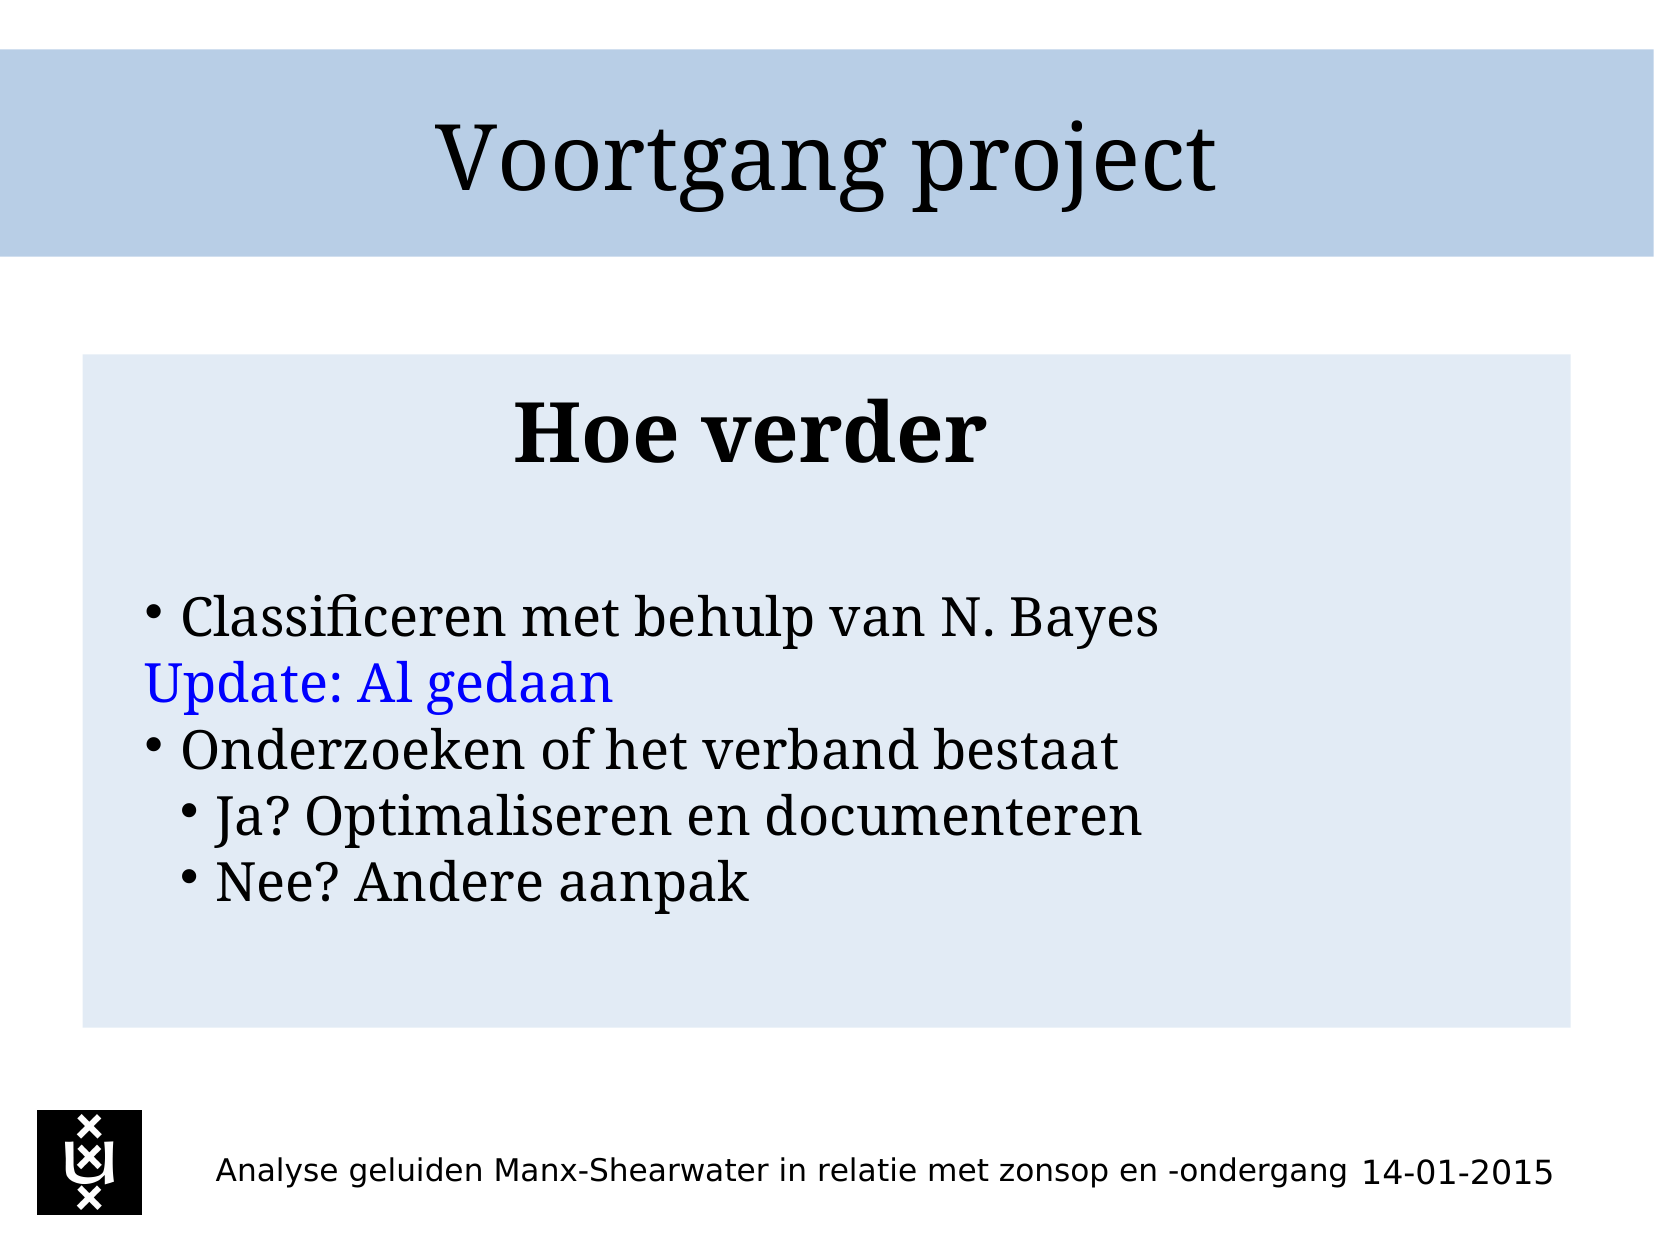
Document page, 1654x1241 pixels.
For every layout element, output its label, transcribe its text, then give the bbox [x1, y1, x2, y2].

text_box [82, 354, 1571, 1028]
text_box 14-01-2015 [1489, 1145, 1571, 1199]
picture [37, 1110, 129, 1215]
title Voortgang project [0, 49, 1654, 257]
text_box Hoe verder Classificeren met behulp van N. Bayes Update: Al gedaan Onderzoeken of het verband bestaat Ja? Optimaliseren en documenteren Nee? Andere aanpak [129, 370, 1489, 1241]
